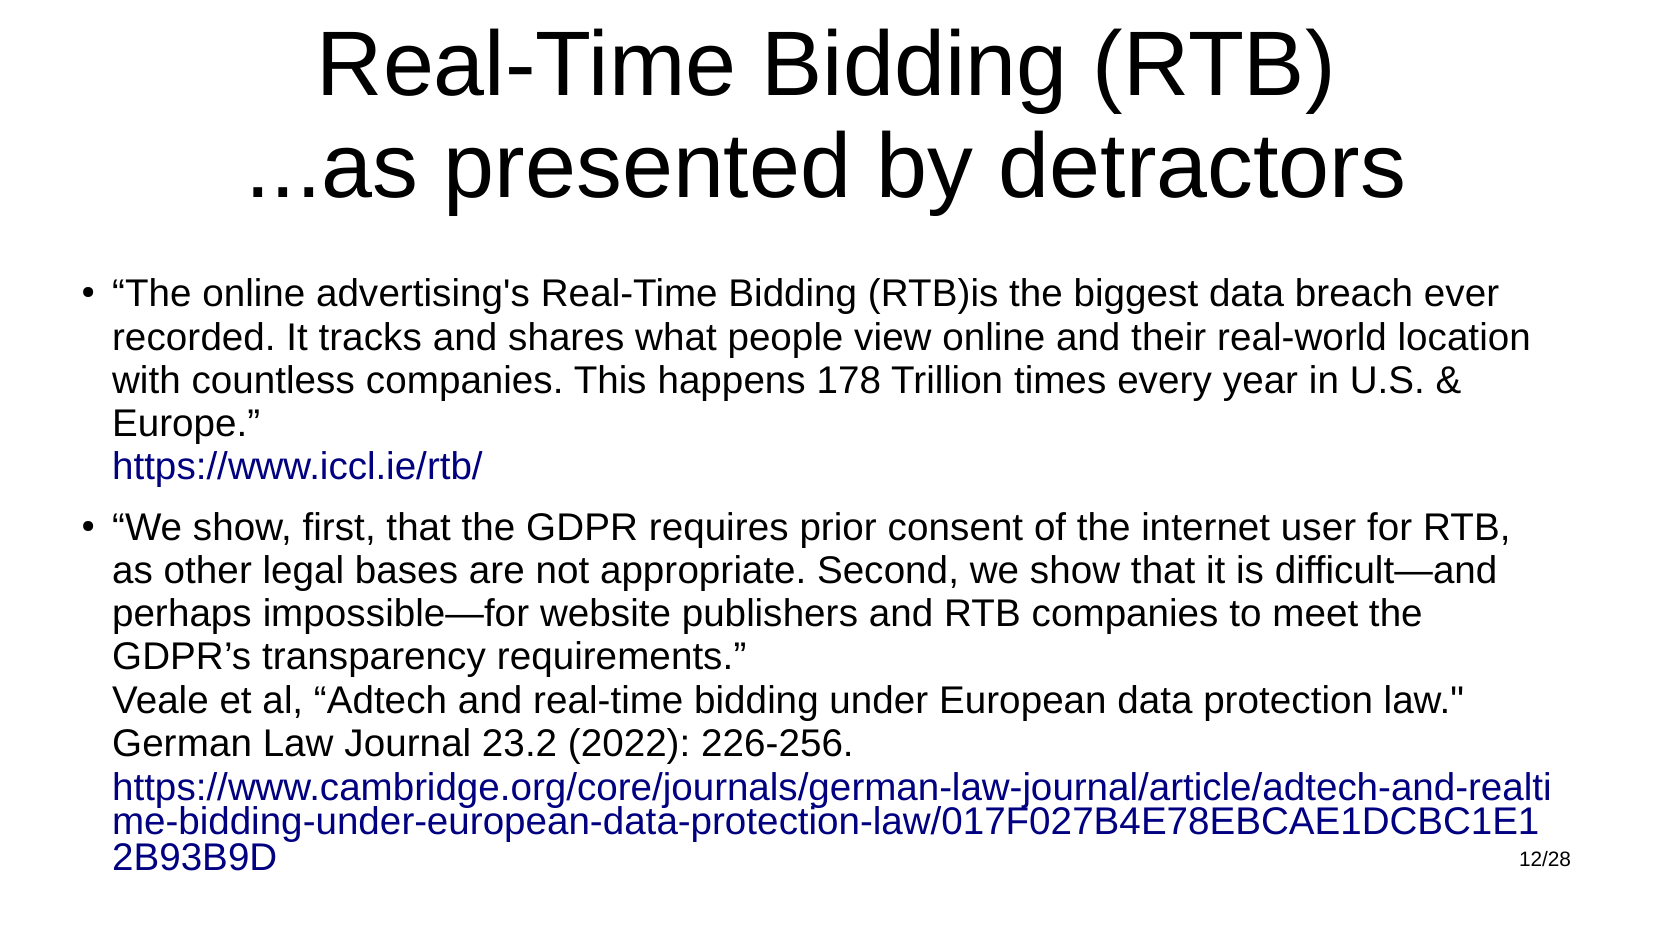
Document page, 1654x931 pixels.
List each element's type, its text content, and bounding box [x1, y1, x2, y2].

list “The online advertising's Real-Time Bidding (RTB)is the biggest data breach ever recorded. It tracks and shares what people view online and their real-world location with countless companies. This happens 178 Trillion times every year in U.S. & Europe.” https://www.iccl.ie/rtb/ “We show, first, that the GDPR requires prior consent of the internet user for RTB, as other legal bases are not appropriate. Second, we show that it is difficult—and perhaps impossible—for website publishers and RTB companies to meet the GDPR’s transparency requirements.” Veale et al, “Adtech and real-time bidding under European data protection law." German Law Journal 23.2 (2022): 226-256. https://www.cambridge.org/core/journals/german-law-journal/article/adtech-and-realtime-bidding-under-european-data-protection-law/017F027B4E78EBCAE1DCBC1E12B93B9D [70, 271, 1560, 812]
title Real-Time Bidding (RTB) ...as presented by detractors [82, 12, 1571, 218]
